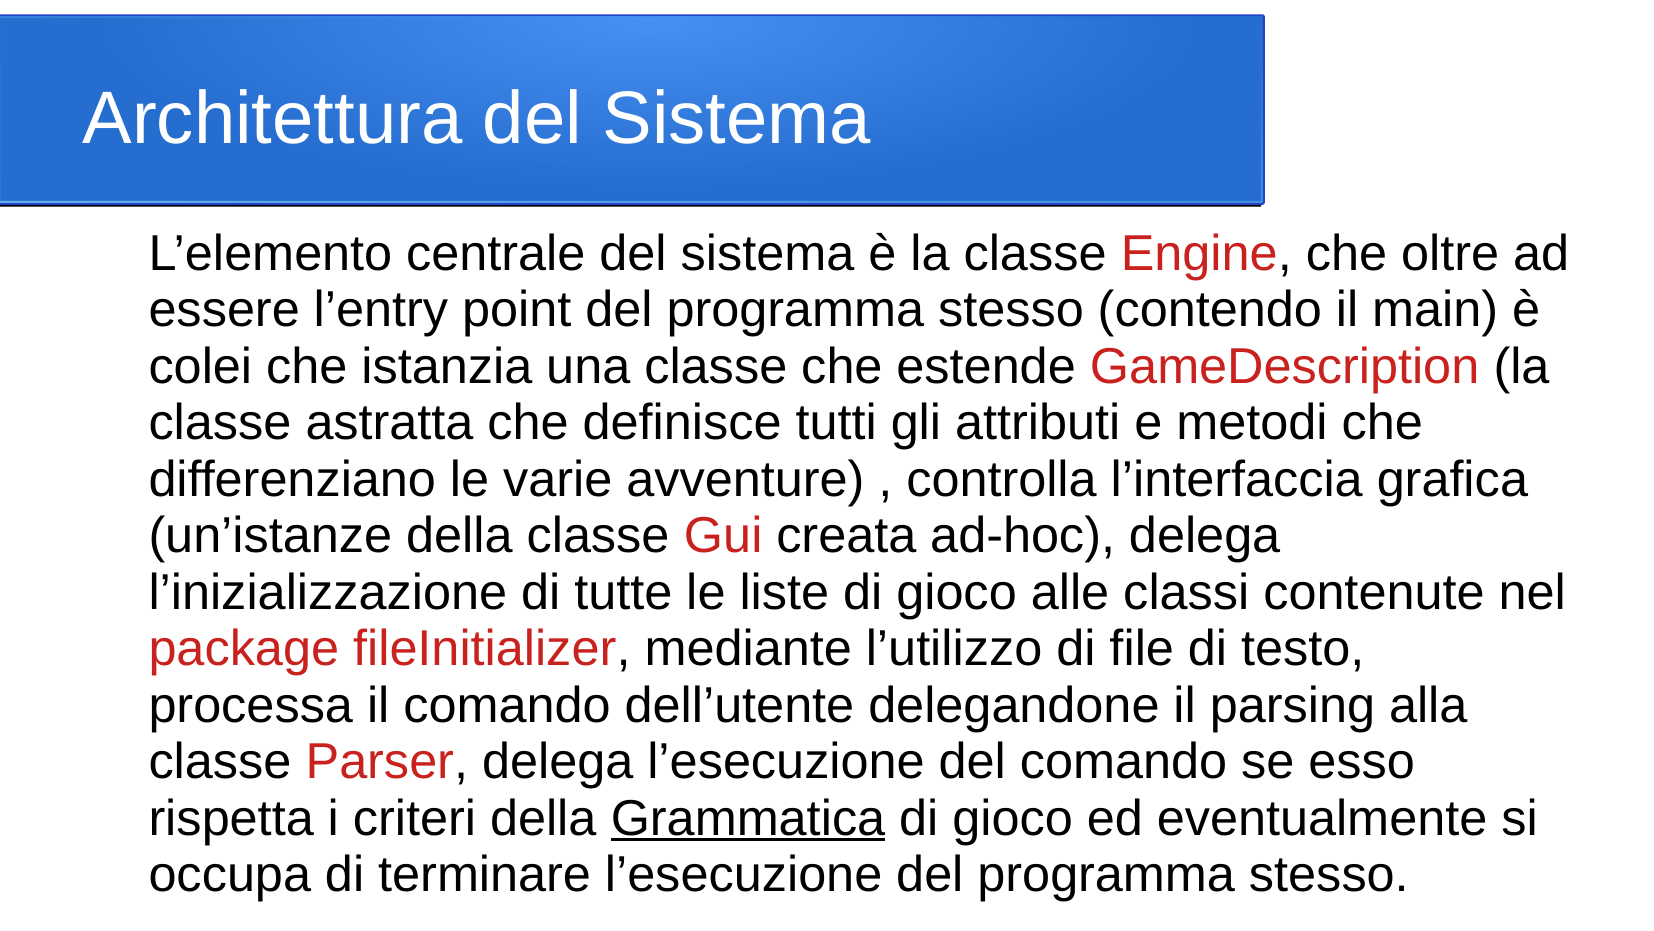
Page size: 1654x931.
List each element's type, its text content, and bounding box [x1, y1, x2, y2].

list L’elemento centrale del sistema è la classe Engine, che oltre ad essere l’entry point del programma stesso (contendo il main) è colei che istanzia una classe che estende GameDescription (la classe astratta che definisce tutti gli attributi e metodi che differenziano le varie avventure) , controlla l’interfaccia grafica (un’istanze della classe Gui creata ad-hoc), delega l’inizializzazione di tutte le liste di gioco alle classi contenute nel package fileInitializer, mediante l’utilizzo di file di testo, processa il comando dell’utente delegandone il parsing alla classe Parser, delega l’esecuzione del comando se esso rispetta i criteri della Grammatica di gioco ed eventualmente si occupa di terminare l’esecuzione del programma stesso. [82, 224, 1571, 910]
title Architettura del Sistema [82, 35, 1217, 201]
